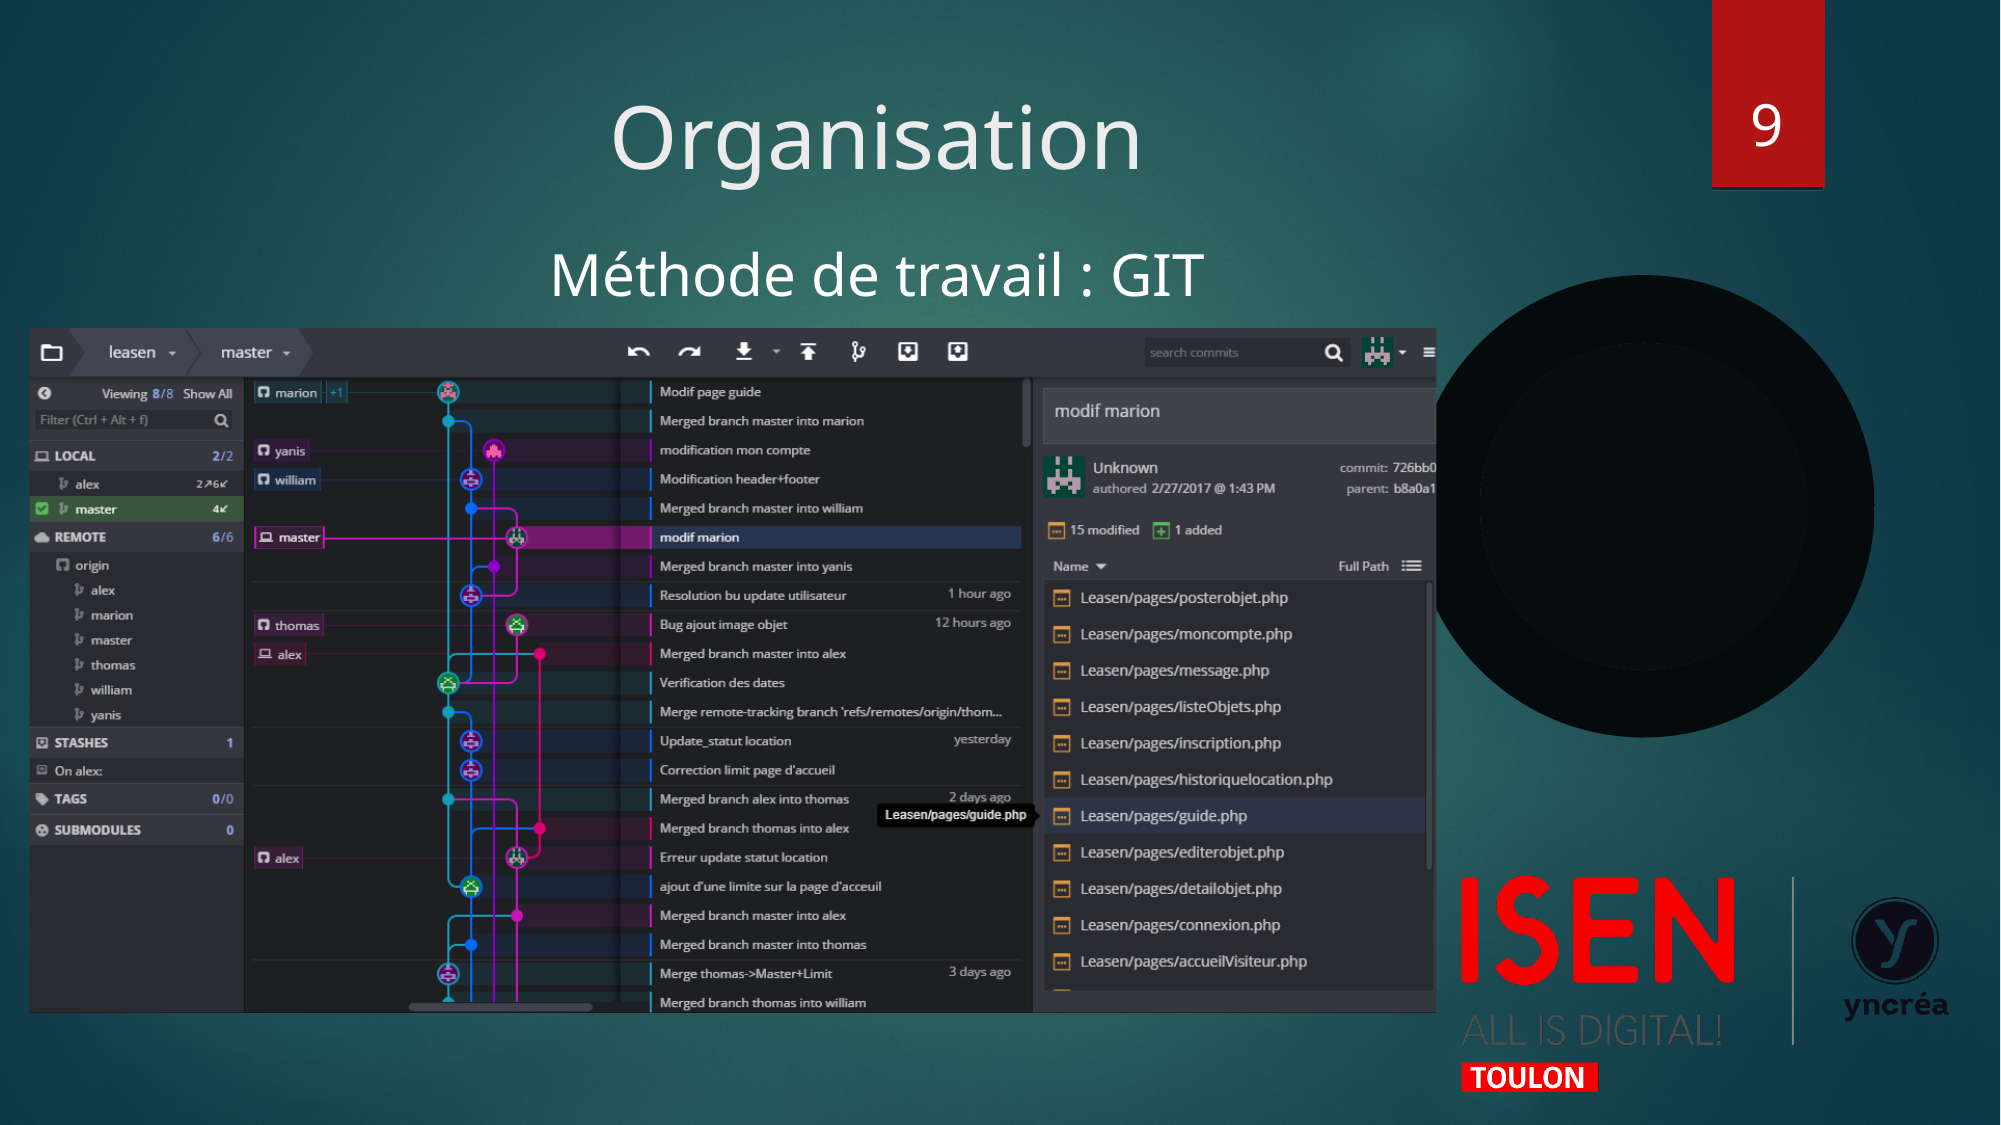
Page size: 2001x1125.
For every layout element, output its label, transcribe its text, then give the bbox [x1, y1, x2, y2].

picture [29, 328, 2000, 1125]
text_box 9 [1698, 48, 1836, 175]
title Organisation [106, 74, 1649, 231]
list Méthode de travail : GIT [143, 230, 1612, 345]
